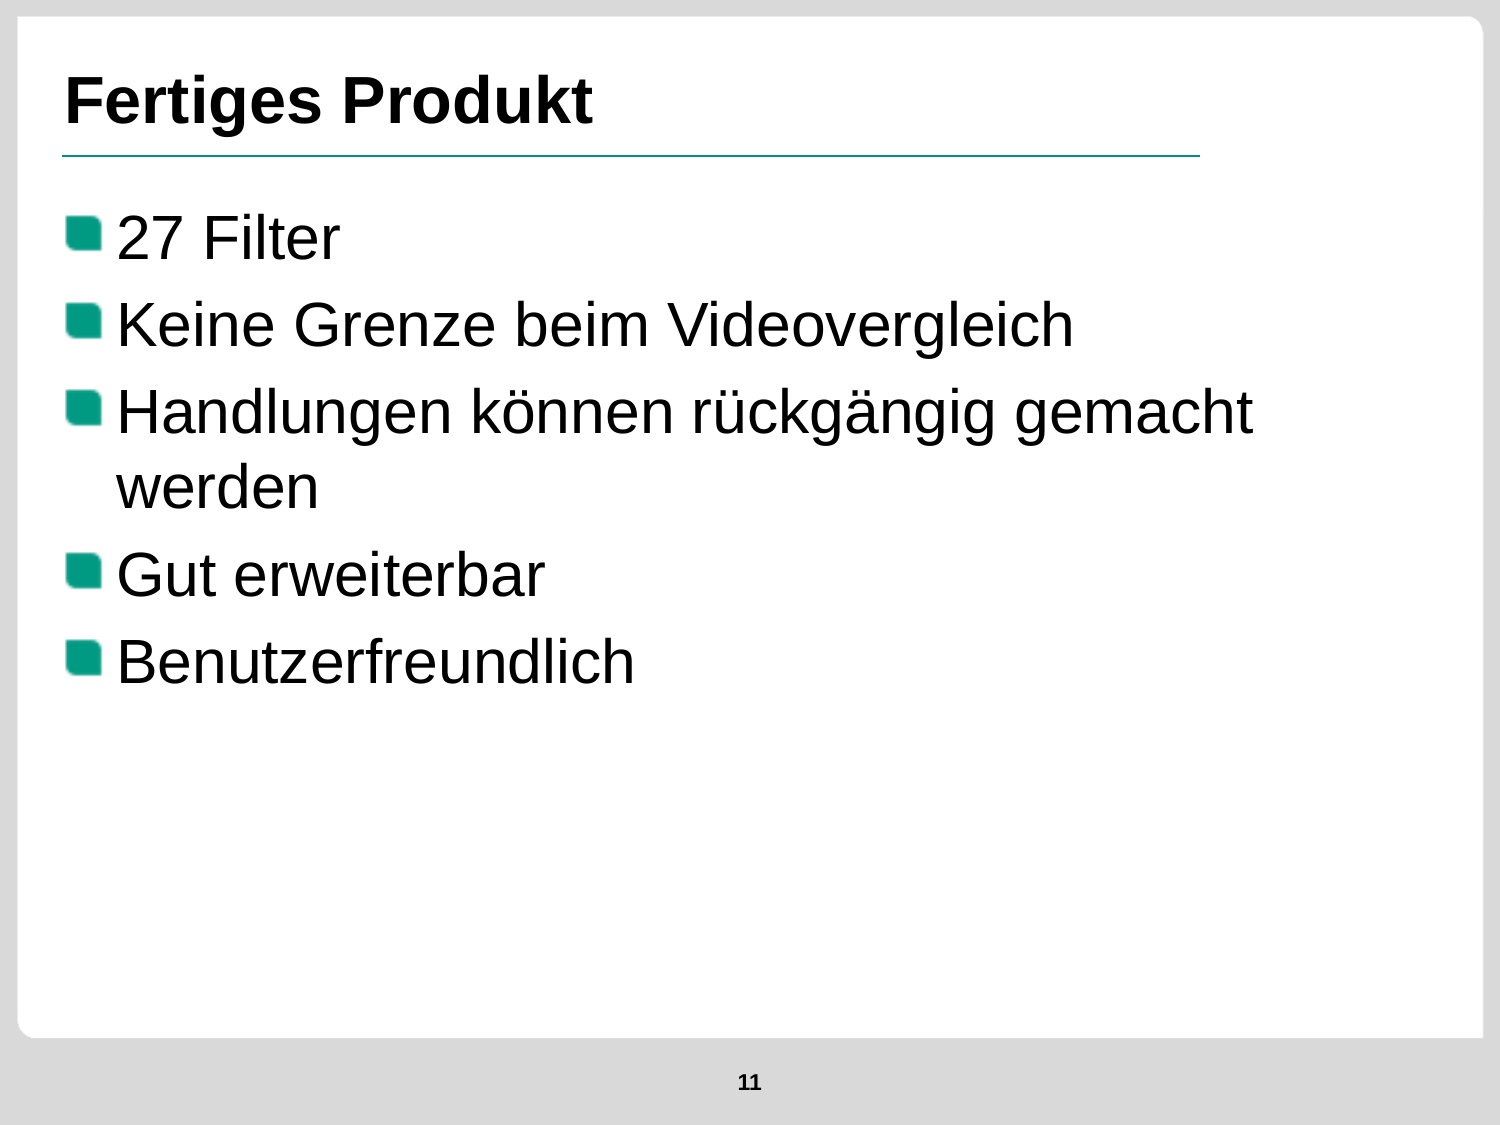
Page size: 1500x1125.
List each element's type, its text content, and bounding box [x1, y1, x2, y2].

title Fertiges Produkt [64, 54, 1114, 147]
list 27 Filter Keine Grenze beim Videovergleich Handlungen können rückgängig gemacht werden Gut erweiterbar Benutzerfreundlich [64, 196, 1471, 1000]
picture [0, 0, 1500, 1125]
